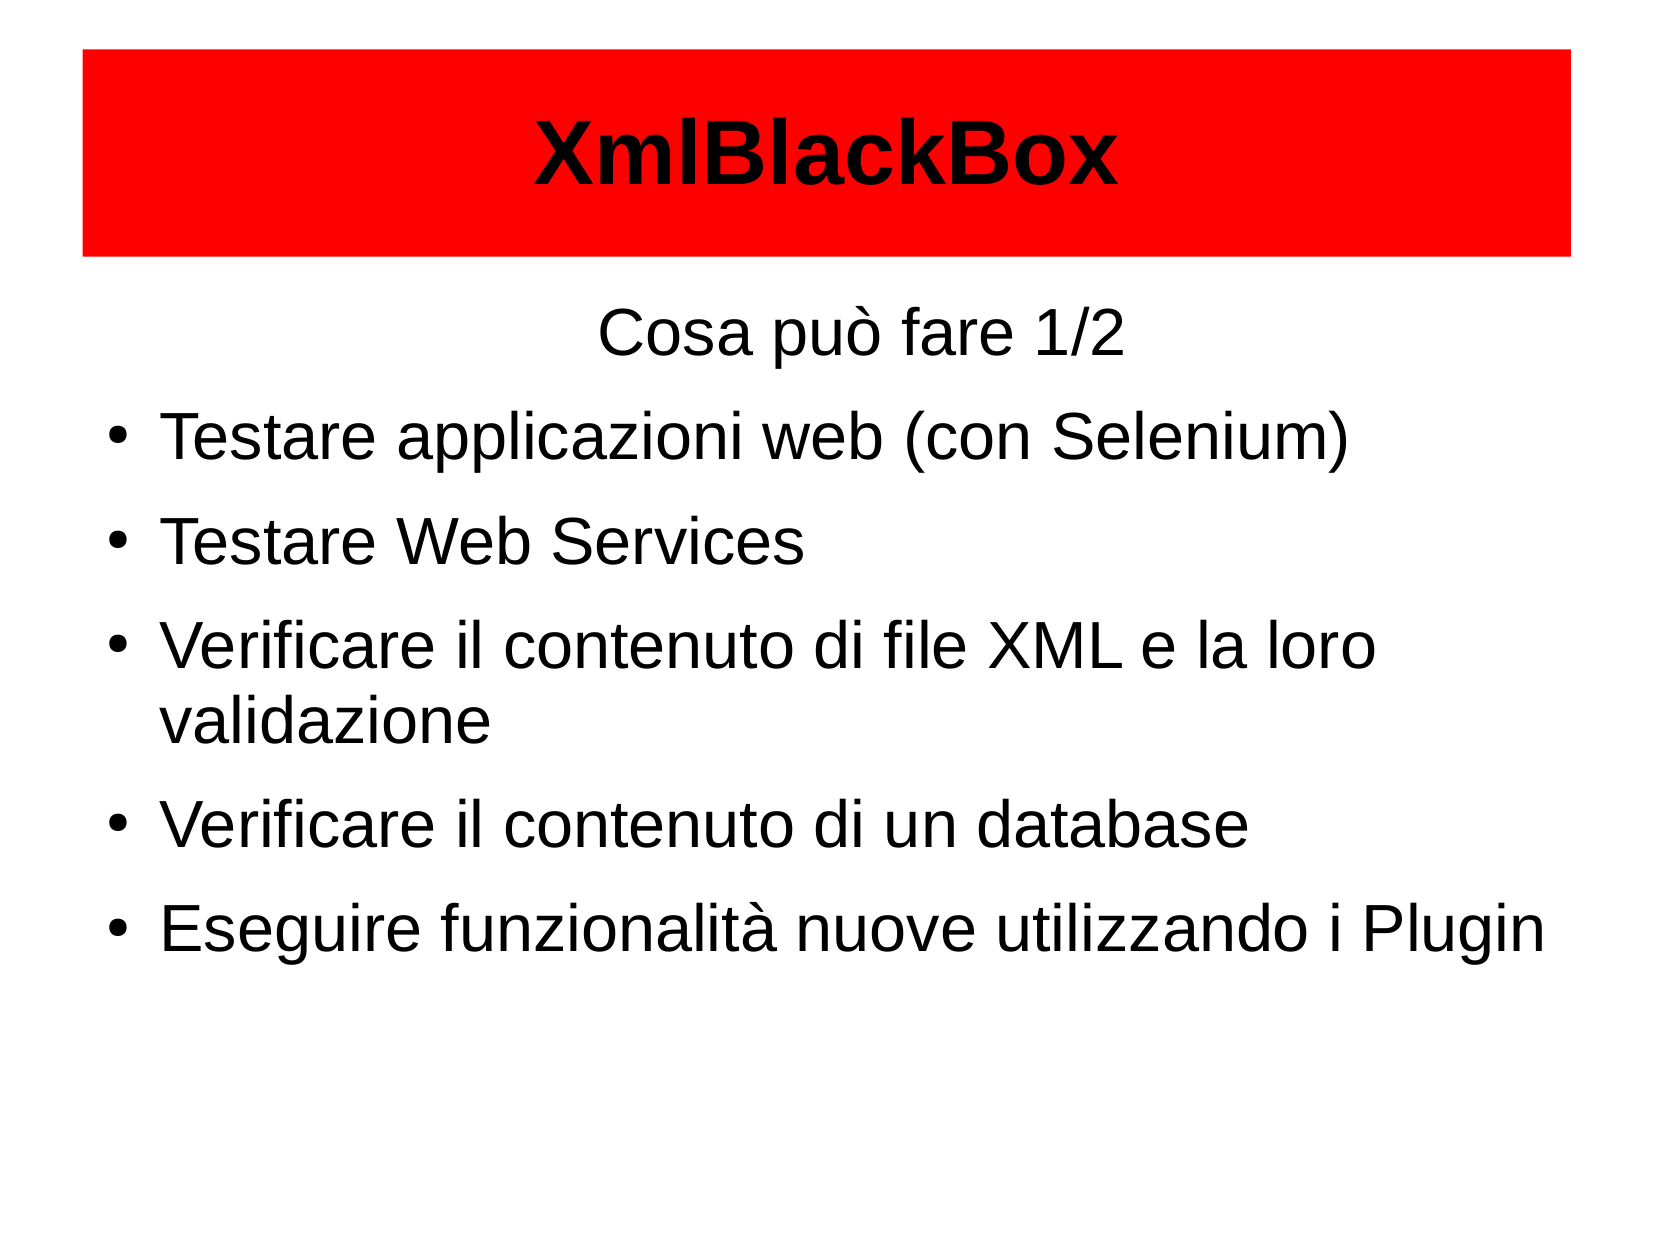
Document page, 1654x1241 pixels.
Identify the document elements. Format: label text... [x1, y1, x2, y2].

list Cosa può fare 1/2 Testare applicazioni web (con Selenium) Testare Web Services Verificare il contenuto di file XML e la loro validazione Verificare il contenuto di un database Eseguire funzionalità nuove utilizzando i Plugin [88, 295, 1565, 1182]
title XmlBlackBox [82, 49, 1571, 257]
